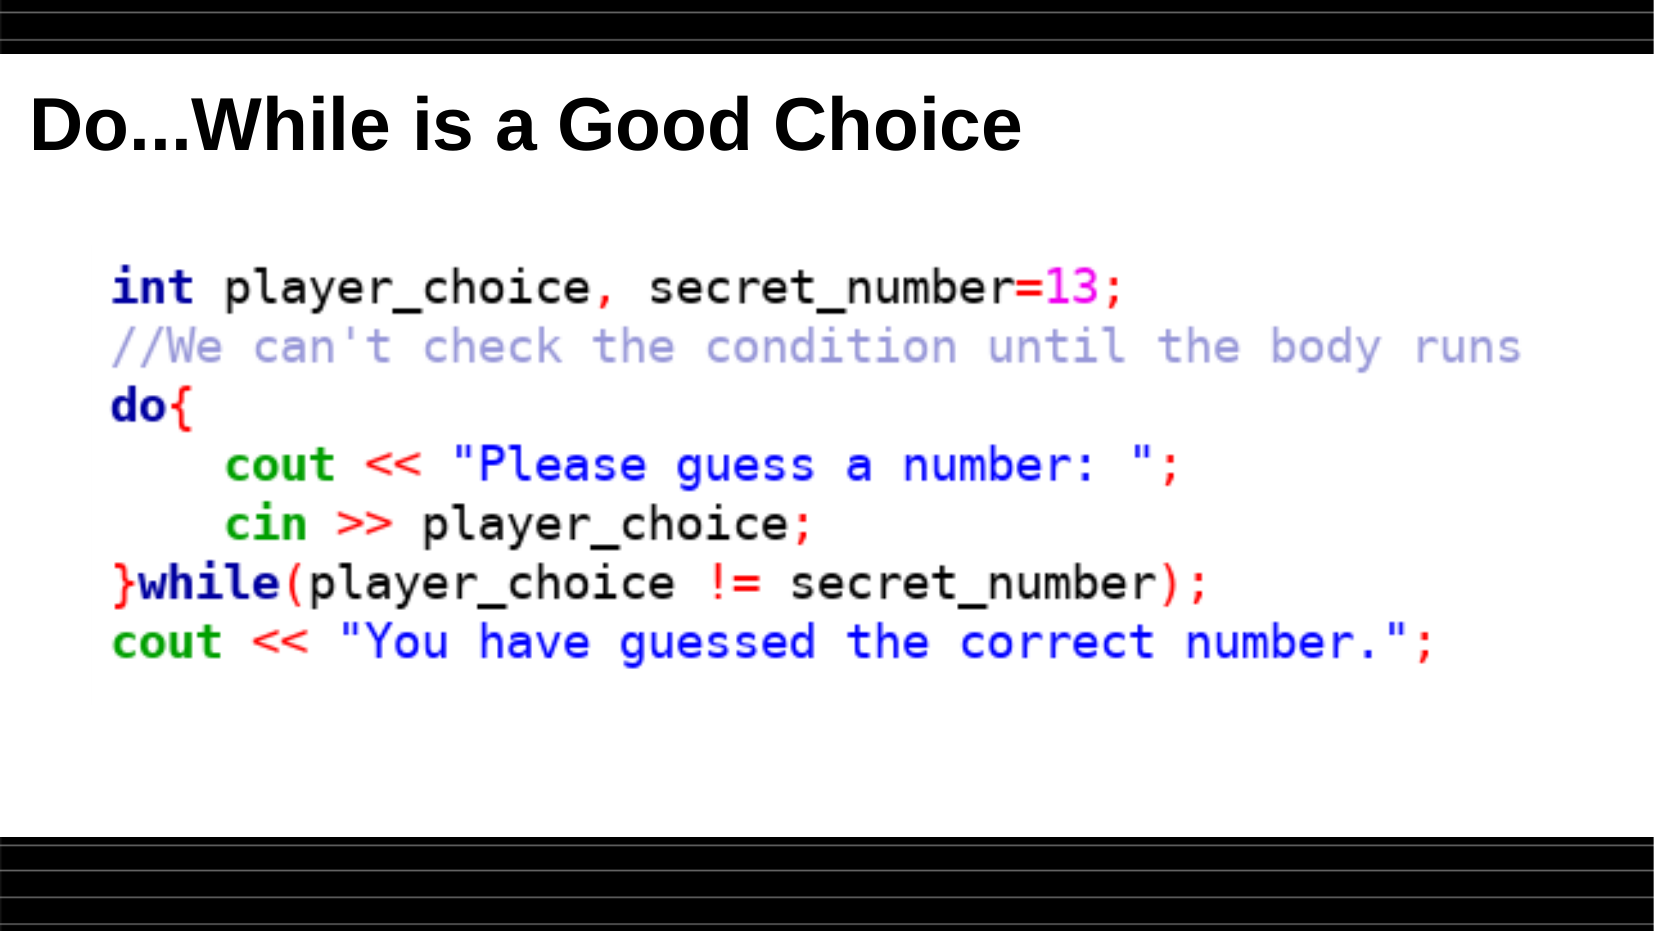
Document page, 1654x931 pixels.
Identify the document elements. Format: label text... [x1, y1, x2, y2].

picture [0, 0, 1654, 54]
picture [0, 837, 1654, 931]
picture [90, 245, 1565, 706]
text_box Do...While is a Good Choice [15, 75, 1546, 174]
